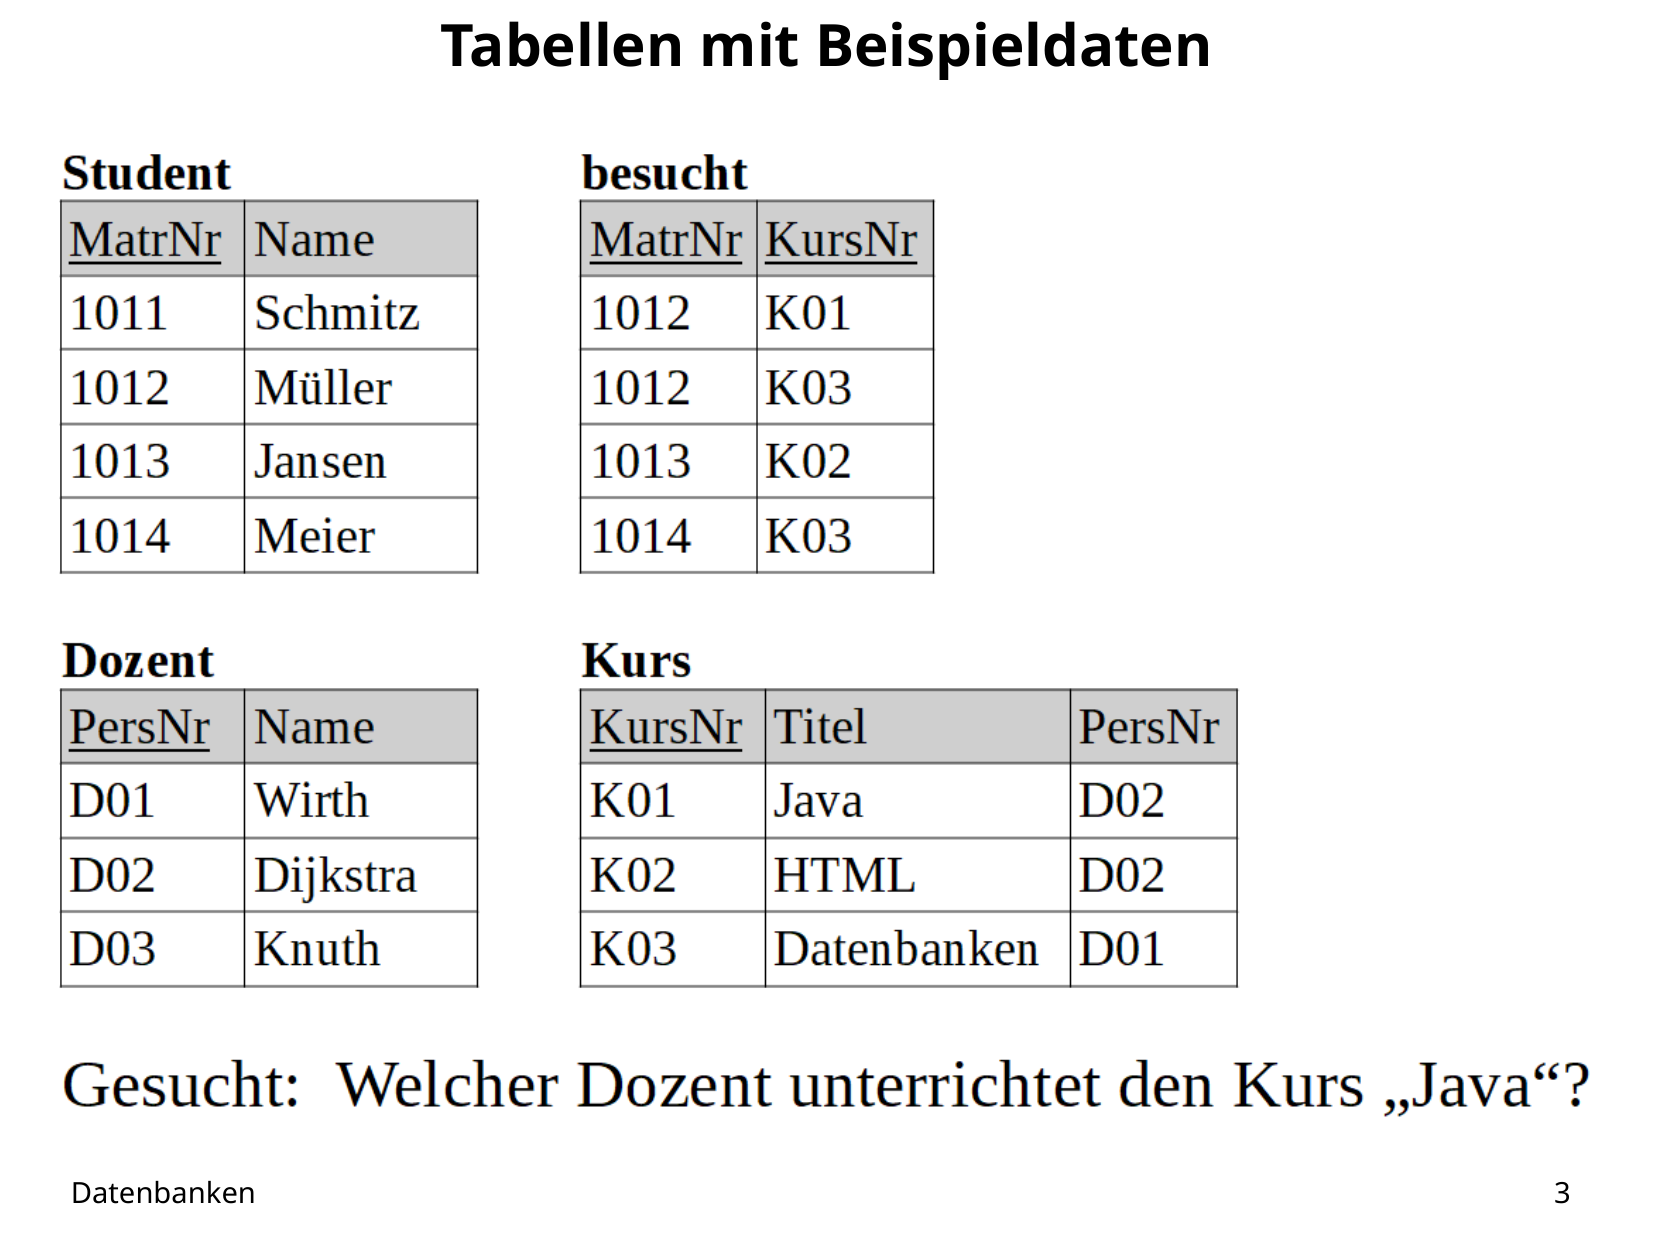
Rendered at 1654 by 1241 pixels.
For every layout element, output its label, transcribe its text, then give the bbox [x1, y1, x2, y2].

picture [59, 153, 1591, 1118]
title Tabellen mit Beispieldaten [0, 5, 1654, 83]
